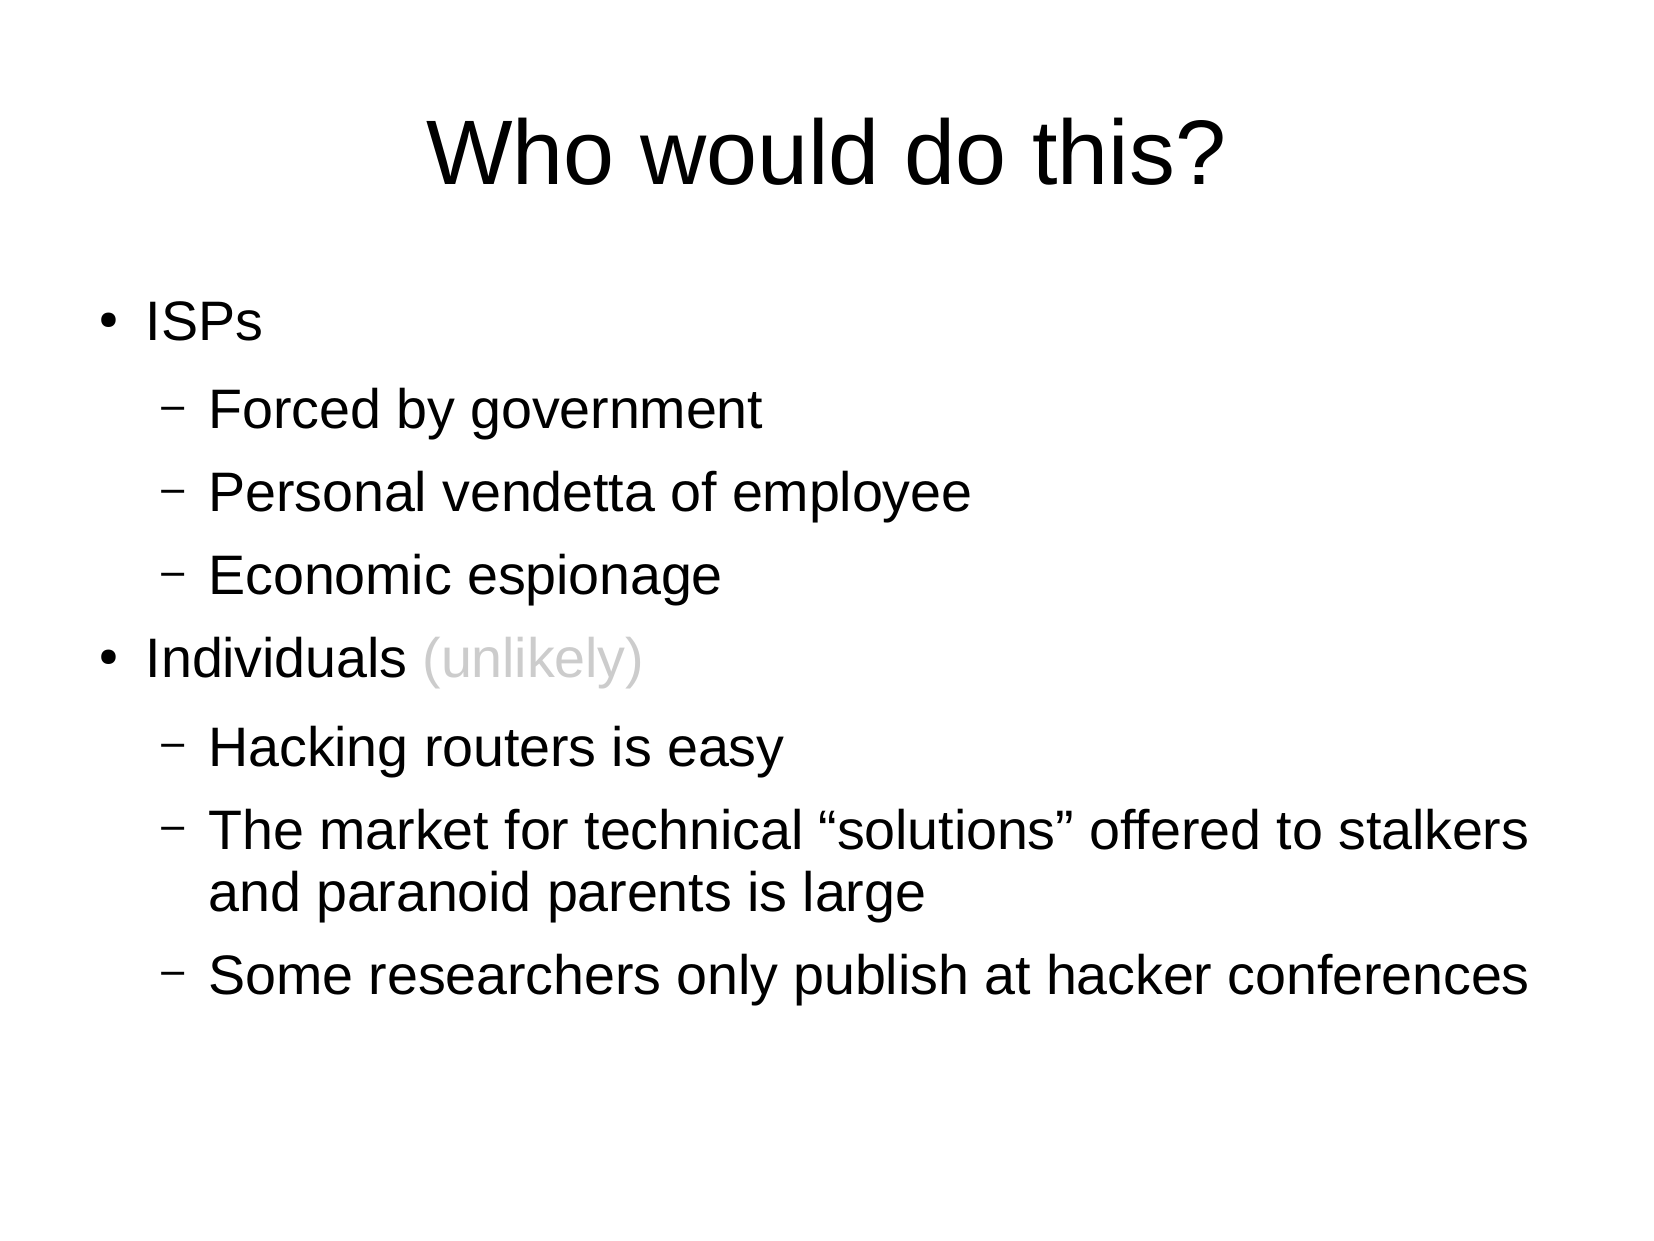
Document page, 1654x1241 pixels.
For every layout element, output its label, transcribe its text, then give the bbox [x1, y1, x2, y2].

list ISPs Forced by government Personal vendetta of employee Economic espionage Individuals (unlikely) Hacking routers is easy The market for technical “solutions” offered to stalkers and paranoid parents is large Some researchers only publish at hacker conferences [82, 290, 1571, 1010]
title Who would do this? [82, 49, 1571, 257]
